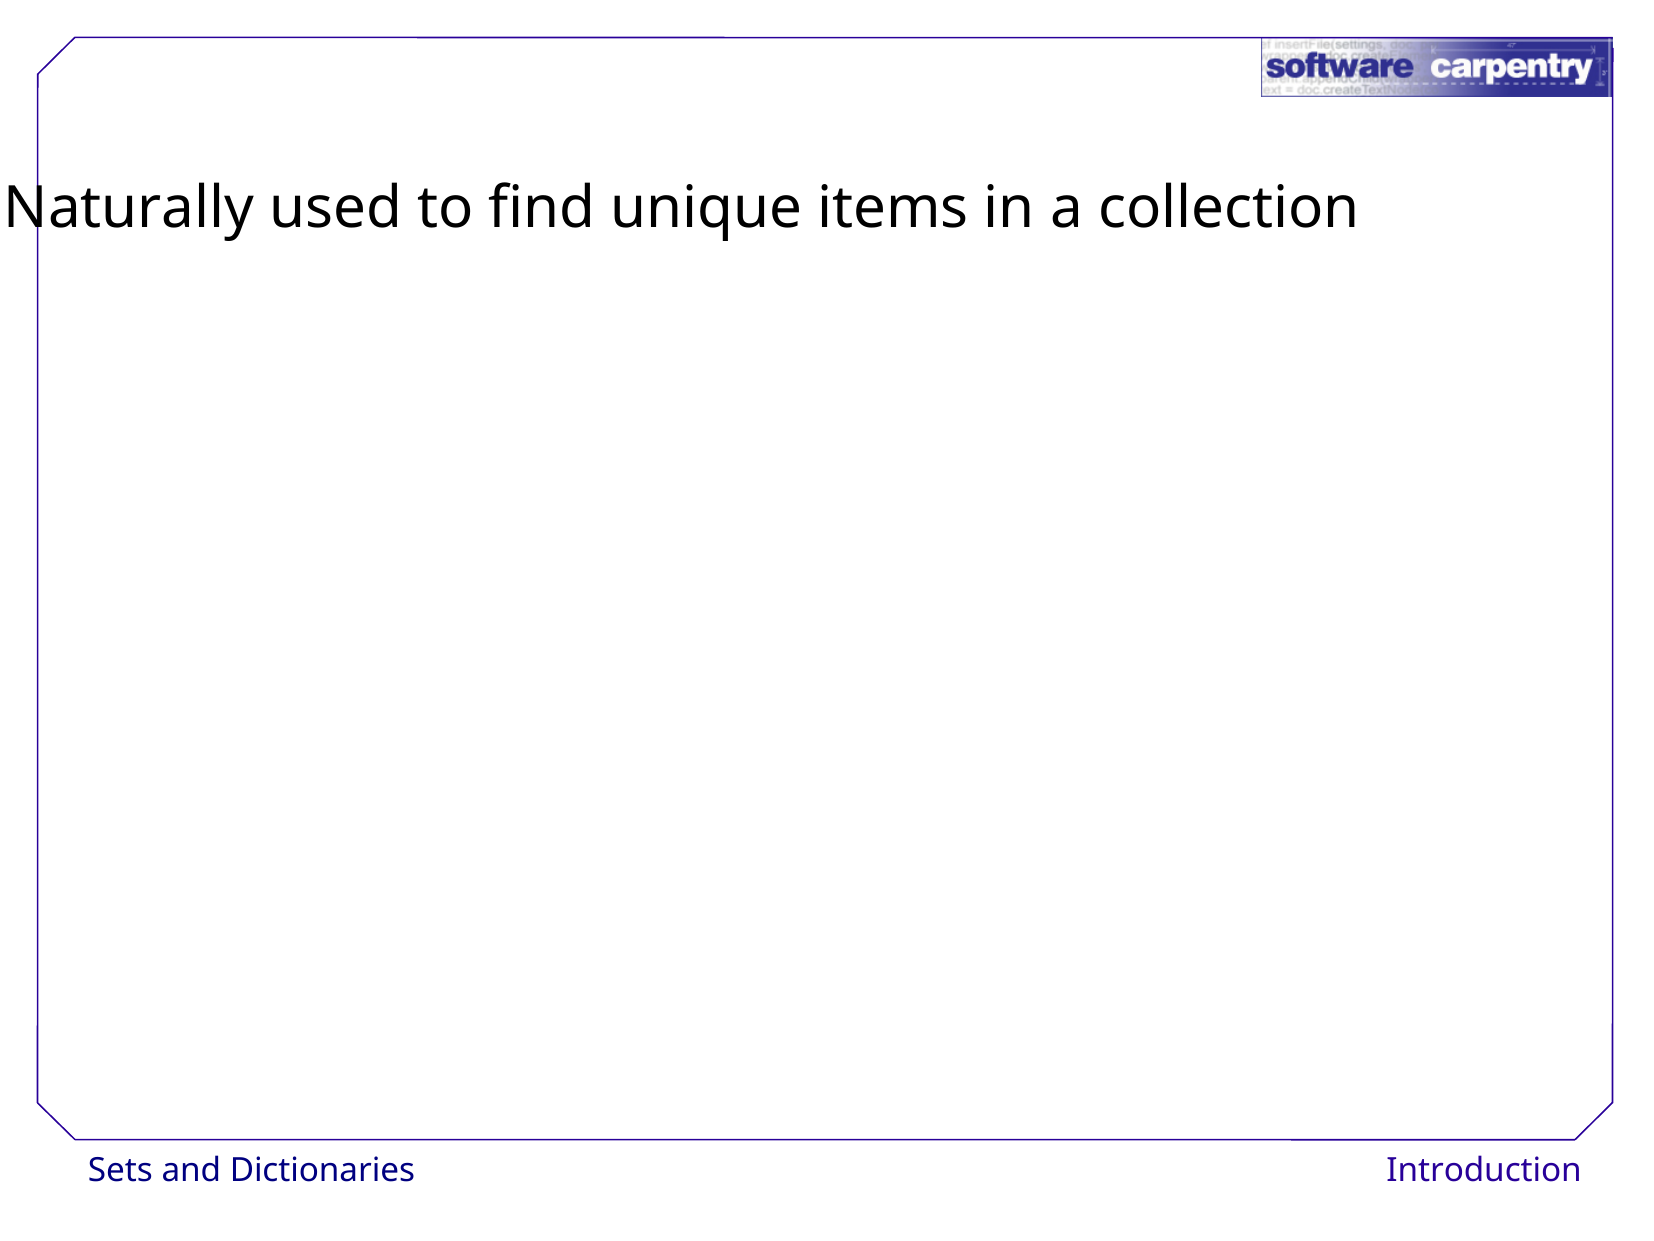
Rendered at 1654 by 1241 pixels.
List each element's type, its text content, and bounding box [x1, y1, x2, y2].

text_box Naturally used to find unique items in a collection [0, 126, 1525, 248]
picture [1261, 39, 1613, 97]
